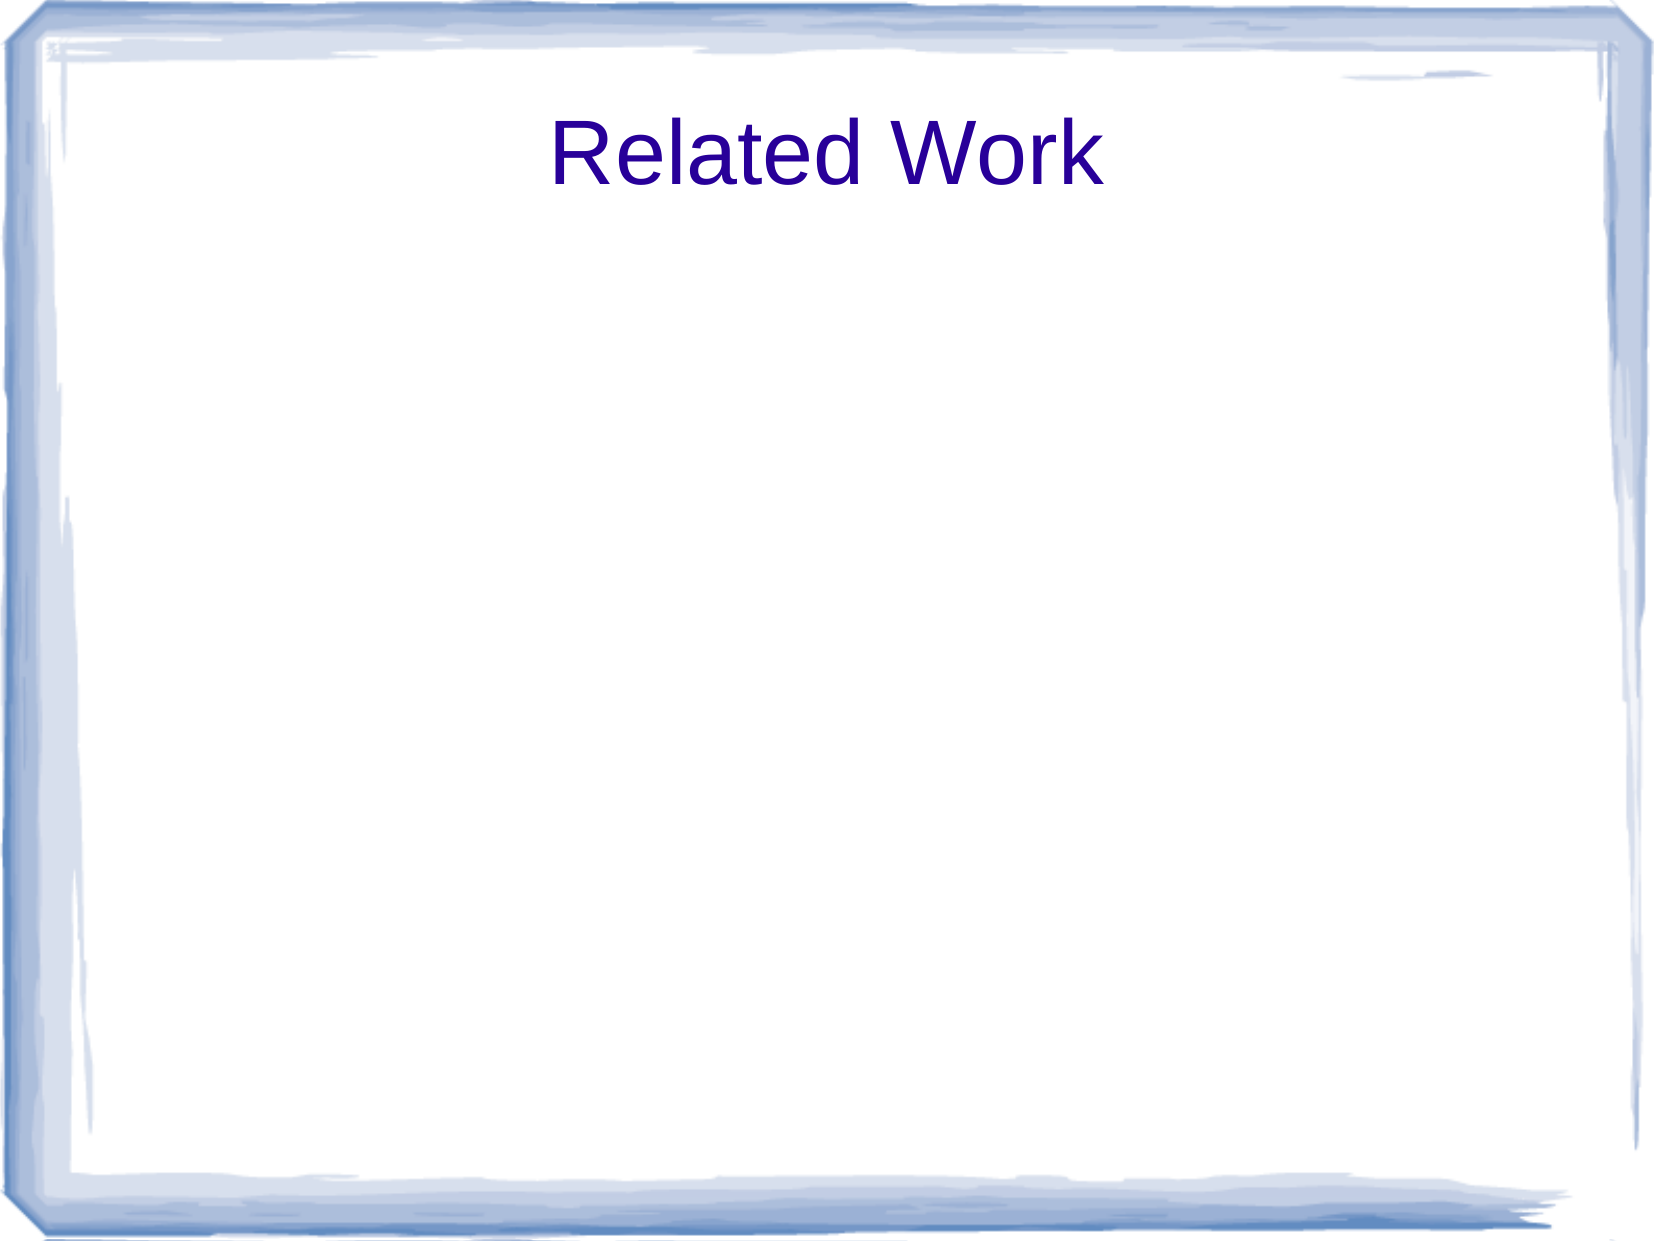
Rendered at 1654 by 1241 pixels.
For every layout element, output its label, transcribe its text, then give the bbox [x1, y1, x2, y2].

title Related Work [82, 56, 1571, 250]
picture [0, 0, 1654, 1241]
